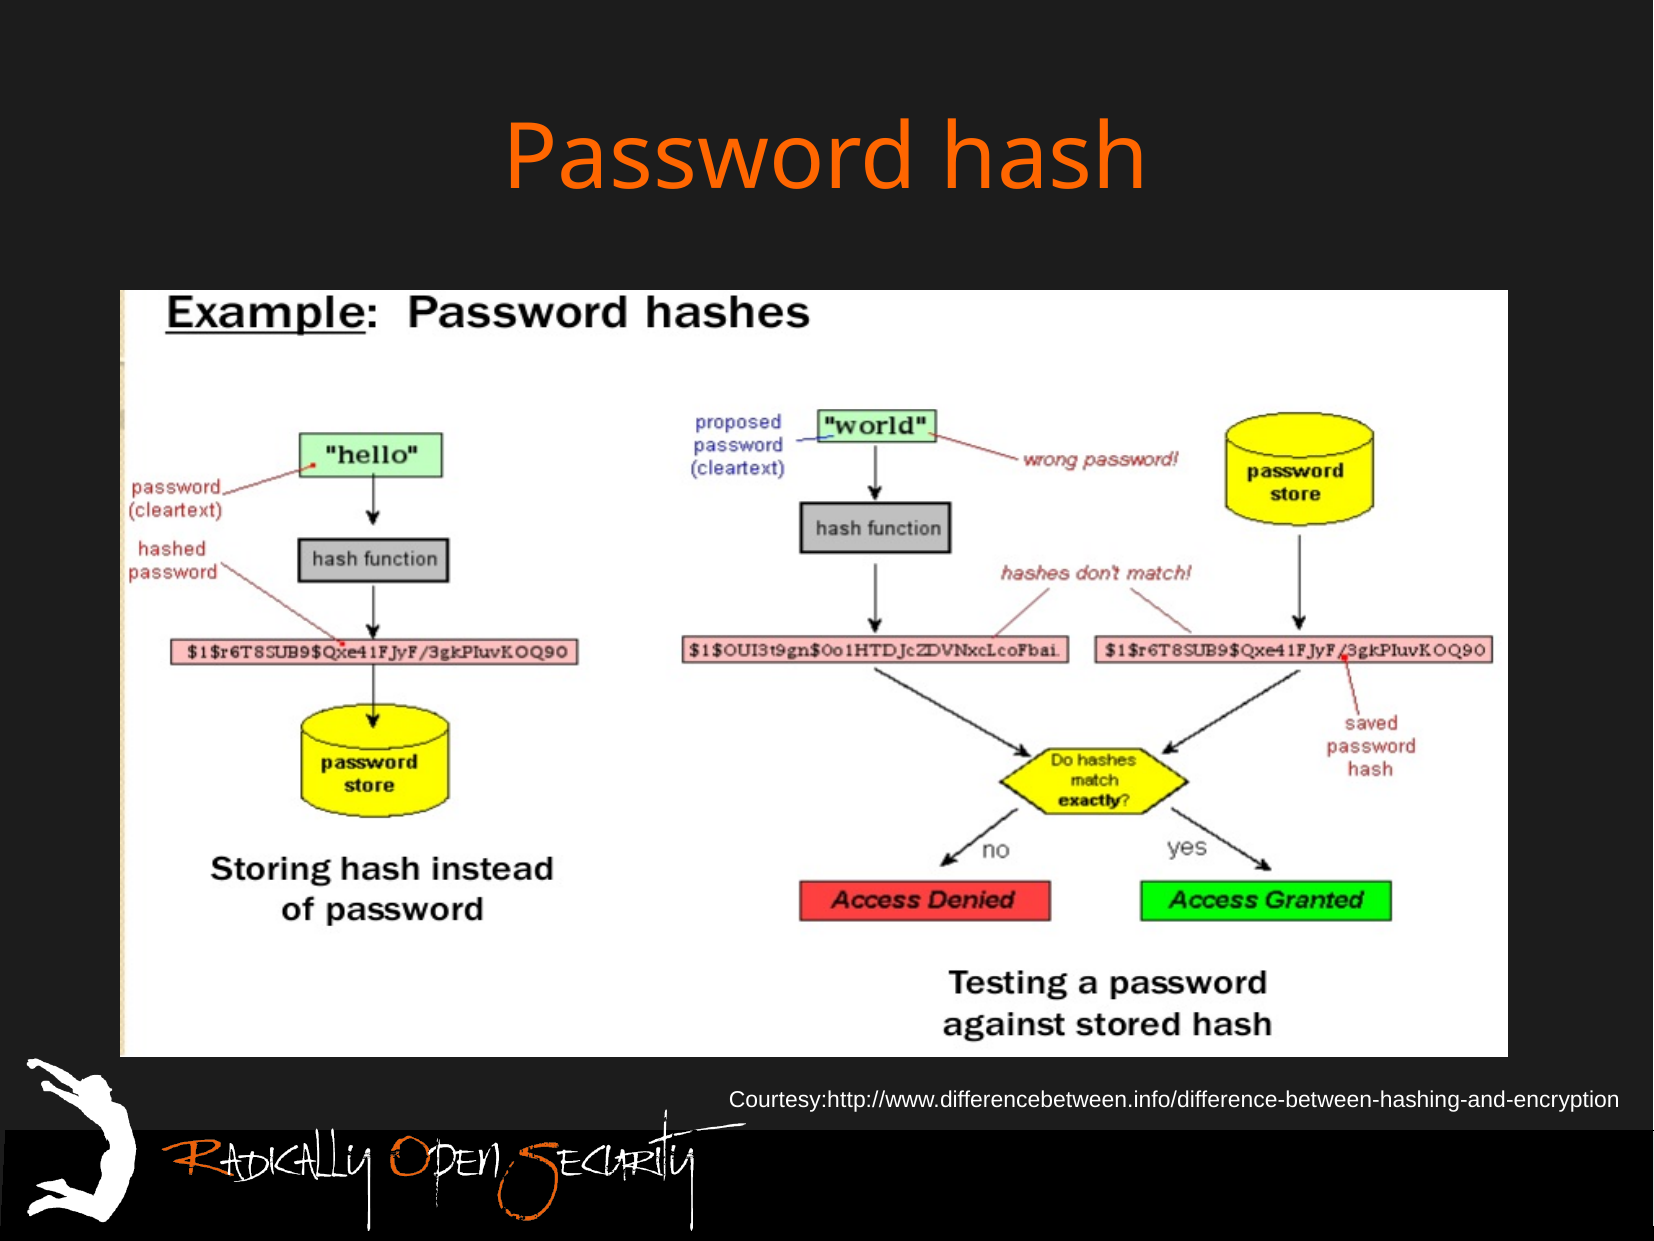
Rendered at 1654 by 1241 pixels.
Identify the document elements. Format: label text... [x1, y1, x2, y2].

text_box Courtesy:http://www.differencebetween.info/difference-between-hashing-and-encryption [714, 1078, 1642, 1122]
title Password hash [82, 49, 1571, 257]
picture [0, 290, 1508, 1241]
